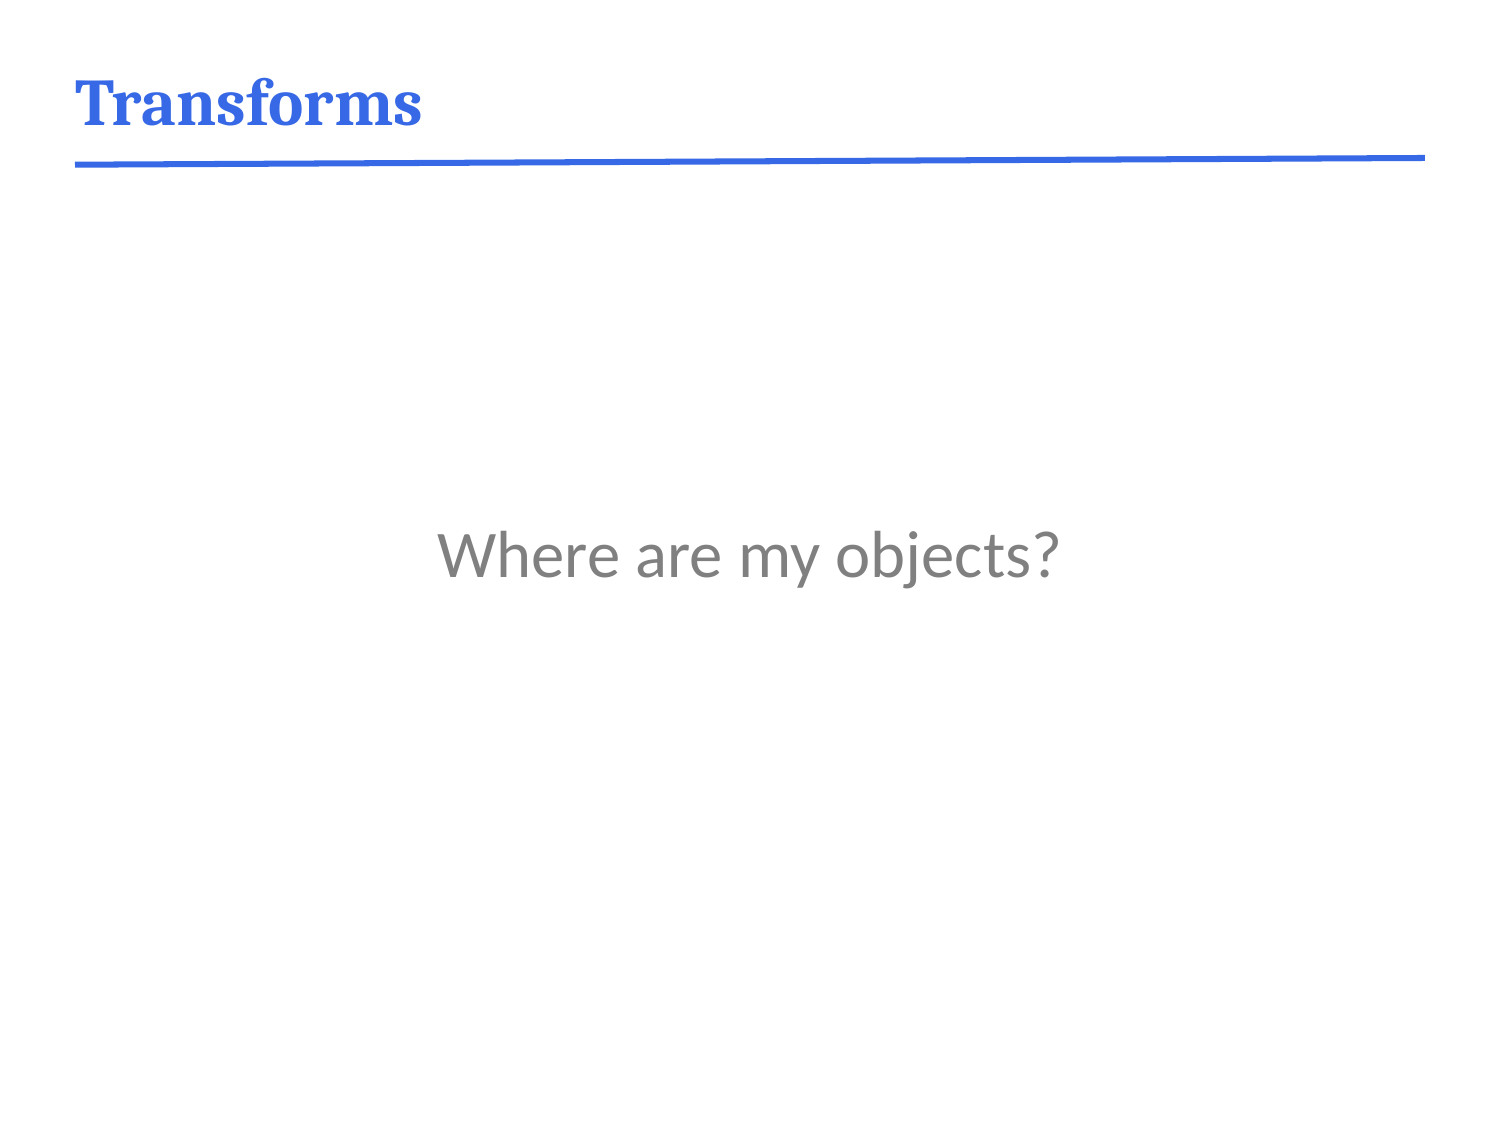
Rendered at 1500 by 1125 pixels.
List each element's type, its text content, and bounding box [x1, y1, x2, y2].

title Transforms [75, 9, 1351, 198]
text_box Where are my objects? [75, 503, 1425, 709]
